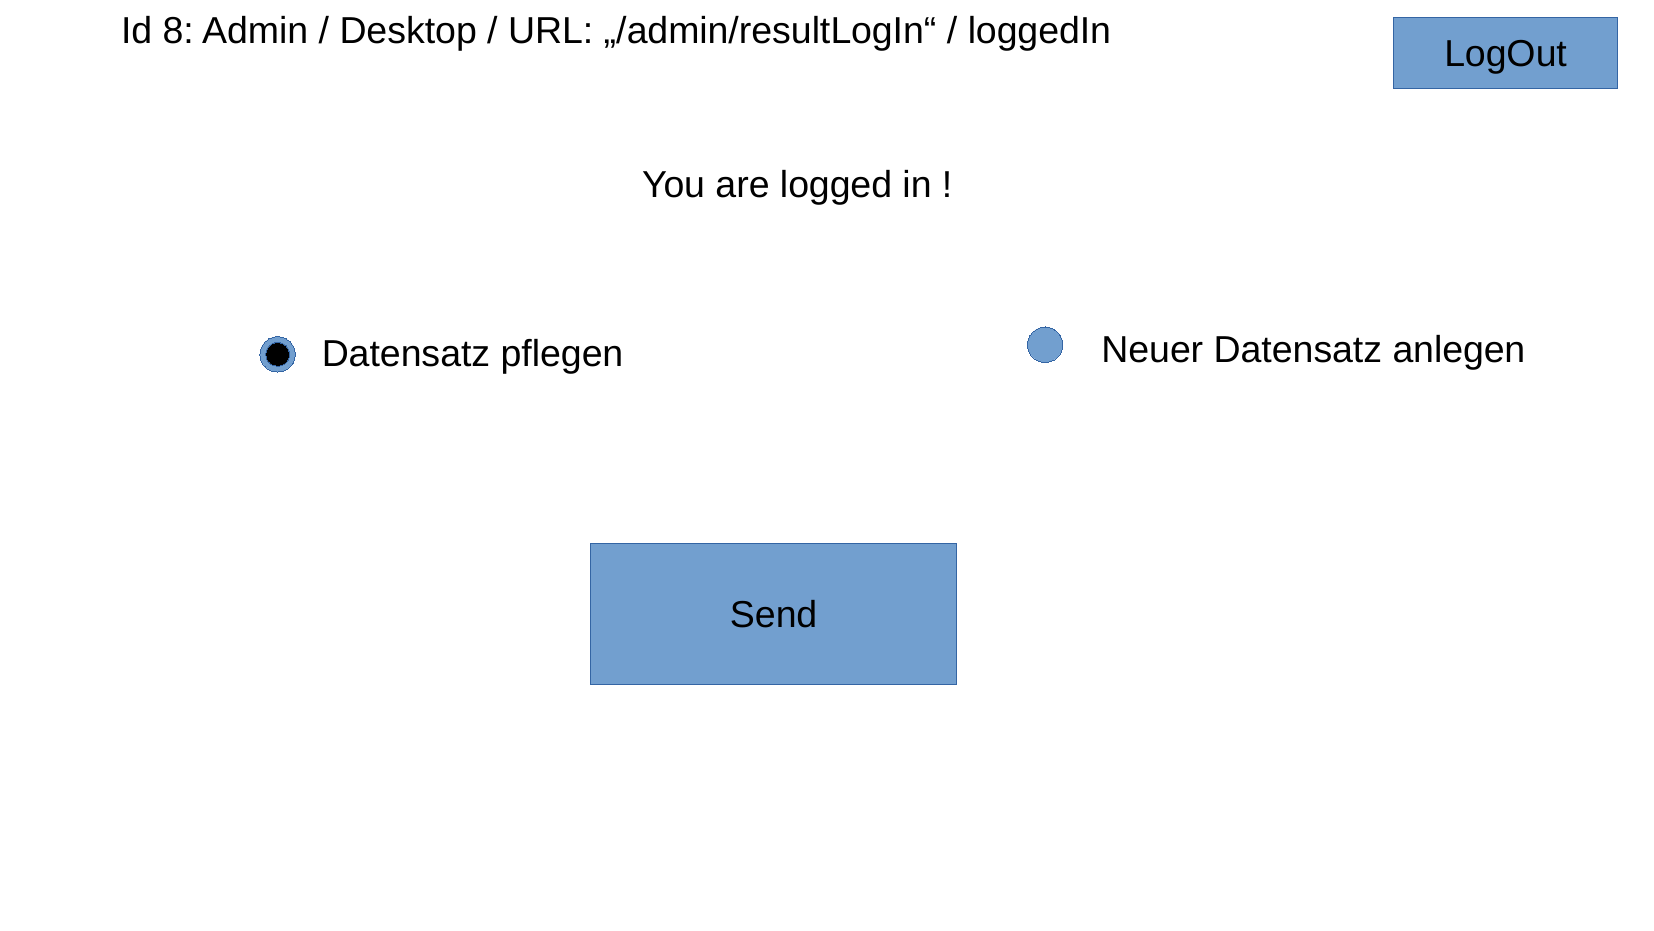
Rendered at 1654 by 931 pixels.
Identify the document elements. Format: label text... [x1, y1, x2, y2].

text_box Send [590, 543, 957, 685]
text_box Id 8: Admin / Desktop / URL: „/admin/resultLogIn“ / loggedIn [106, 2, 1560, 95]
text_box LogOut [1393, 17, 1618, 89]
text_box Datensatz pflegen [307, 324, 674, 501]
text_box [1027, 326, 1063, 363]
text_box Neuer Datensatz anlegen [1086, 321, 1560, 539]
text_box You are logged in ! [425, 155, 1170, 248]
text_box [259, 336, 296, 373]
